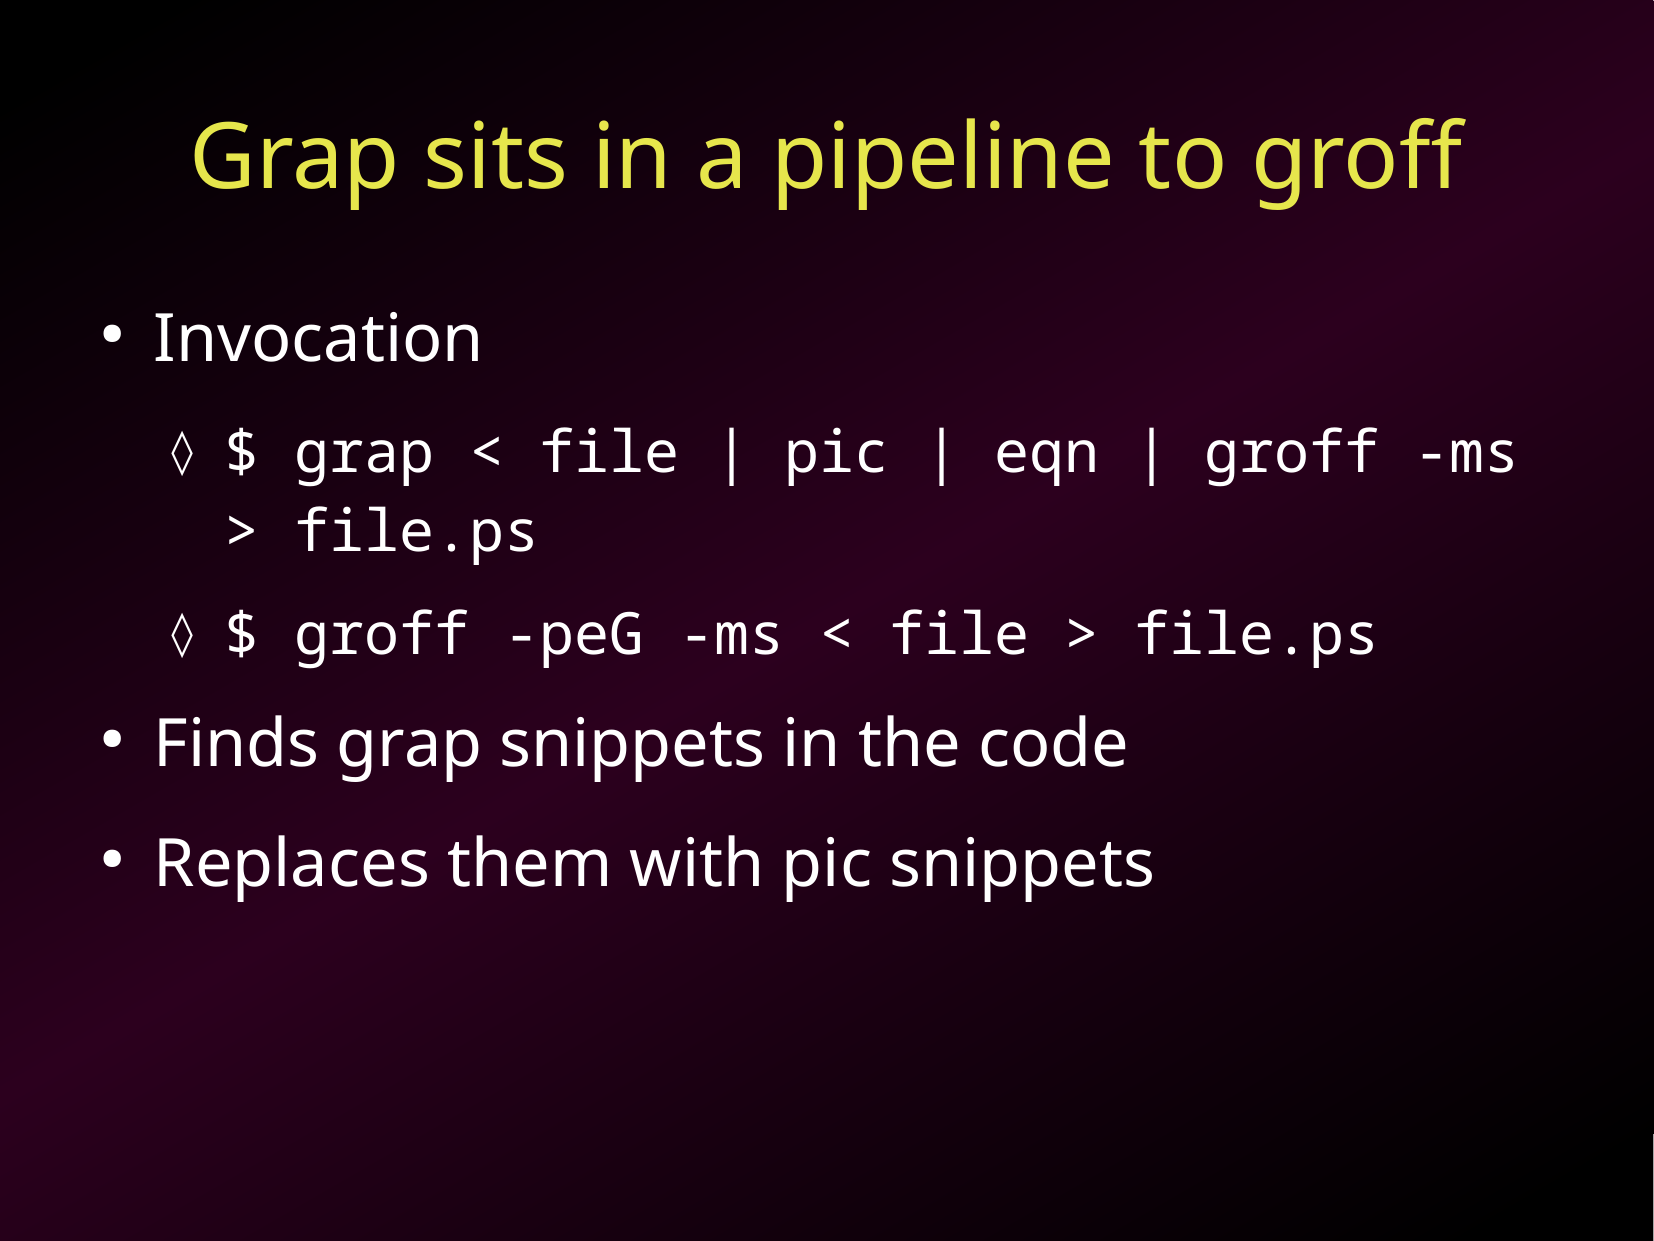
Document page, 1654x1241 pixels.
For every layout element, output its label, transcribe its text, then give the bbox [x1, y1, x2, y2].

list Invocation $ grap < file | pic | eqn | groff -ms > file.ps $ groff -peG -ms < file > file.ps Finds grap snippets in the code Replaces them with pic snippets [82, 290, 1571, 1010]
title Grap sits in a pipeline to groff [82, 49, 1571, 257]
